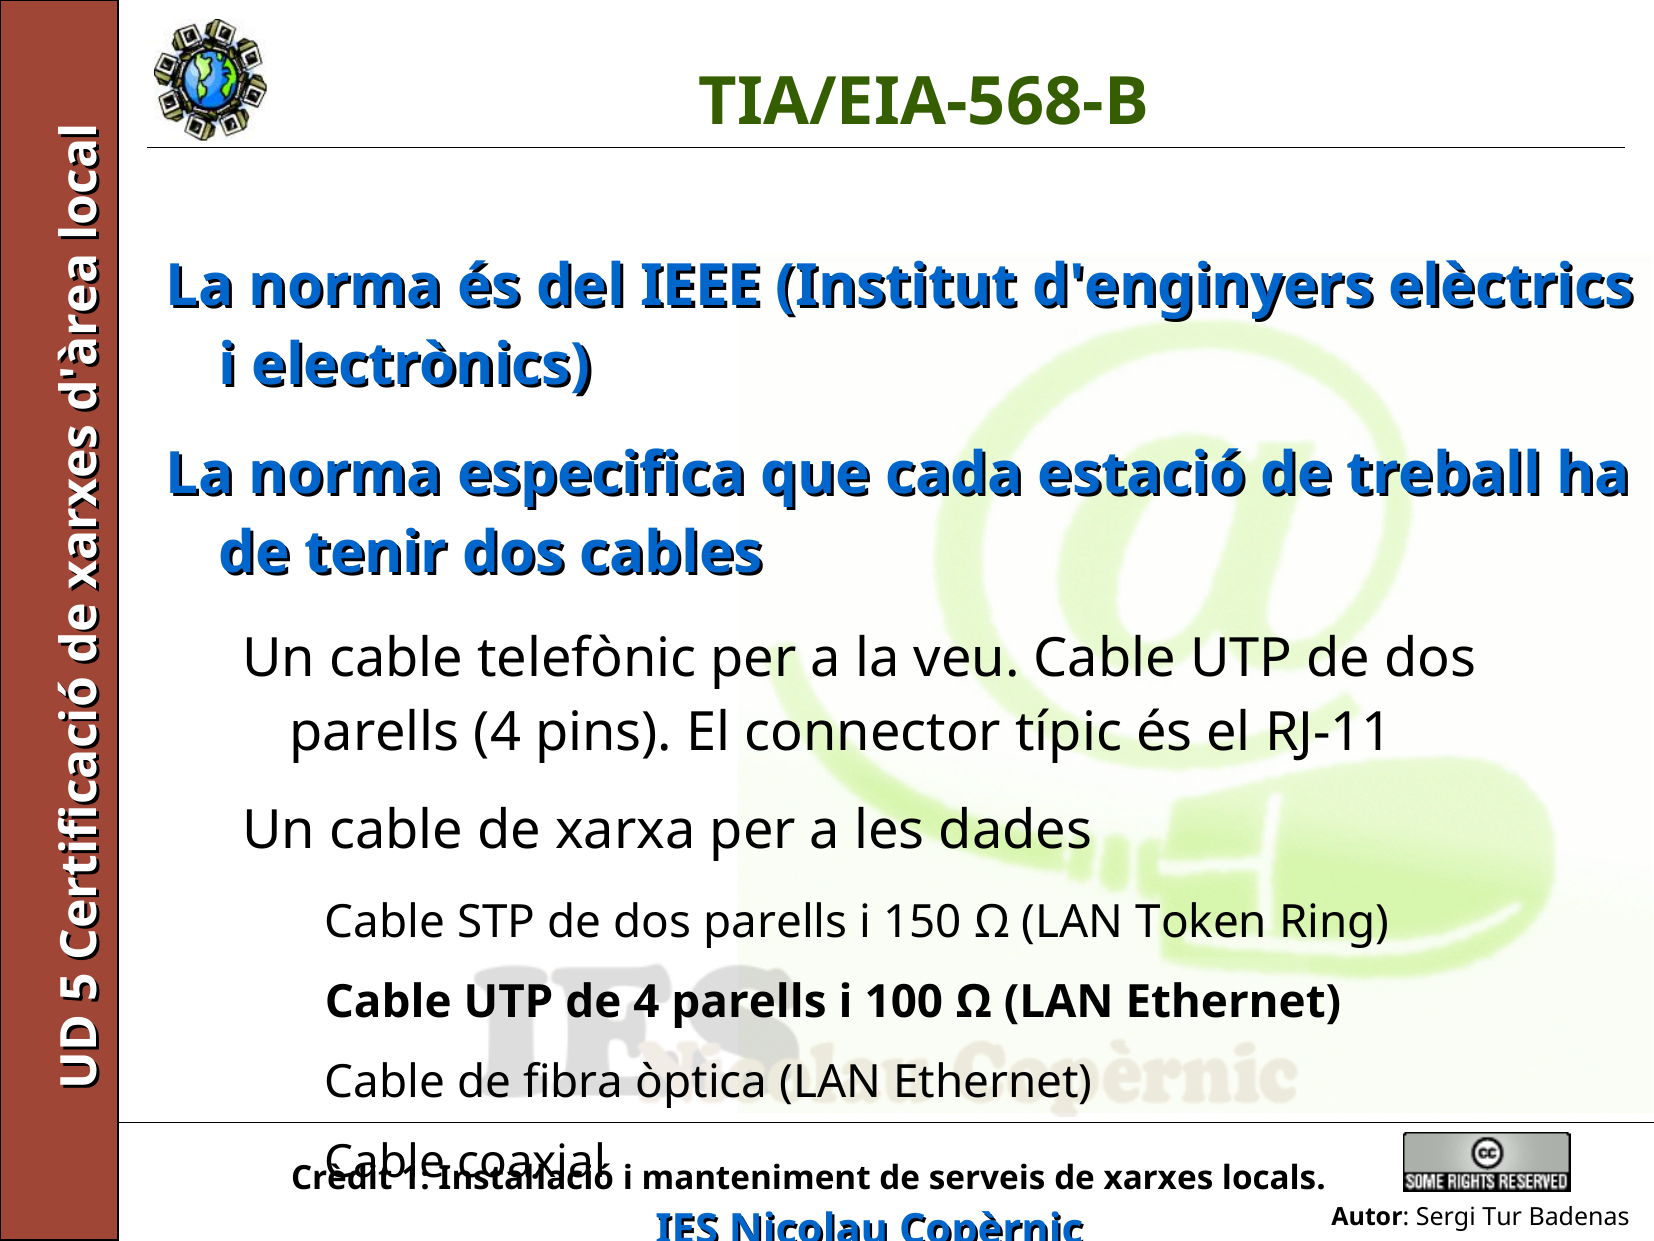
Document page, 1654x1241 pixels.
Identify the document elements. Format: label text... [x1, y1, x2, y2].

picture [864, 1078, 873, 1091]
picture [1403, 1132, 1571, 1192]
picture [970, 1078, 982, 1082]
picture [1043, 1078, 1055, 1082]
picture [603, 1085, 615, 1094]
picture [827, 1078, 837, 1083]
picture [671, 1078, 684, 1094]
picture [558, 1078, 571, 1094]
picture [492, 1078, 504, 1082]
picture [747, 1085, 759, 1094]
picture [466, 1078, 477, 1094]
picture [642, 1078, 656, 1094]
title TIA/EIA-568-B [165, 56, 1654, 141]
picture [154, 19, 268, 142]
list La norma és del IEEE (Institut d'enginyers elèctrics i electrònics) La norma especifica que cada estació de treball ha de tenir dos cables Un cable telefònic per a la veu. Cable UTP de dos parells (4 pins). El connector típic és el RJ-11 Un cable de xarxa per a les dades Cable STP de dos parells i 150 Ω (LAN Token Ring) Cable UTP de 4 parells i 100 Ω (LAN Ethernet) Cable de fibra òptica (LAN Ethernet) Cable coaxial [147, 242, 1636, 1078]
picture [466, 252, 1654, 1117]
